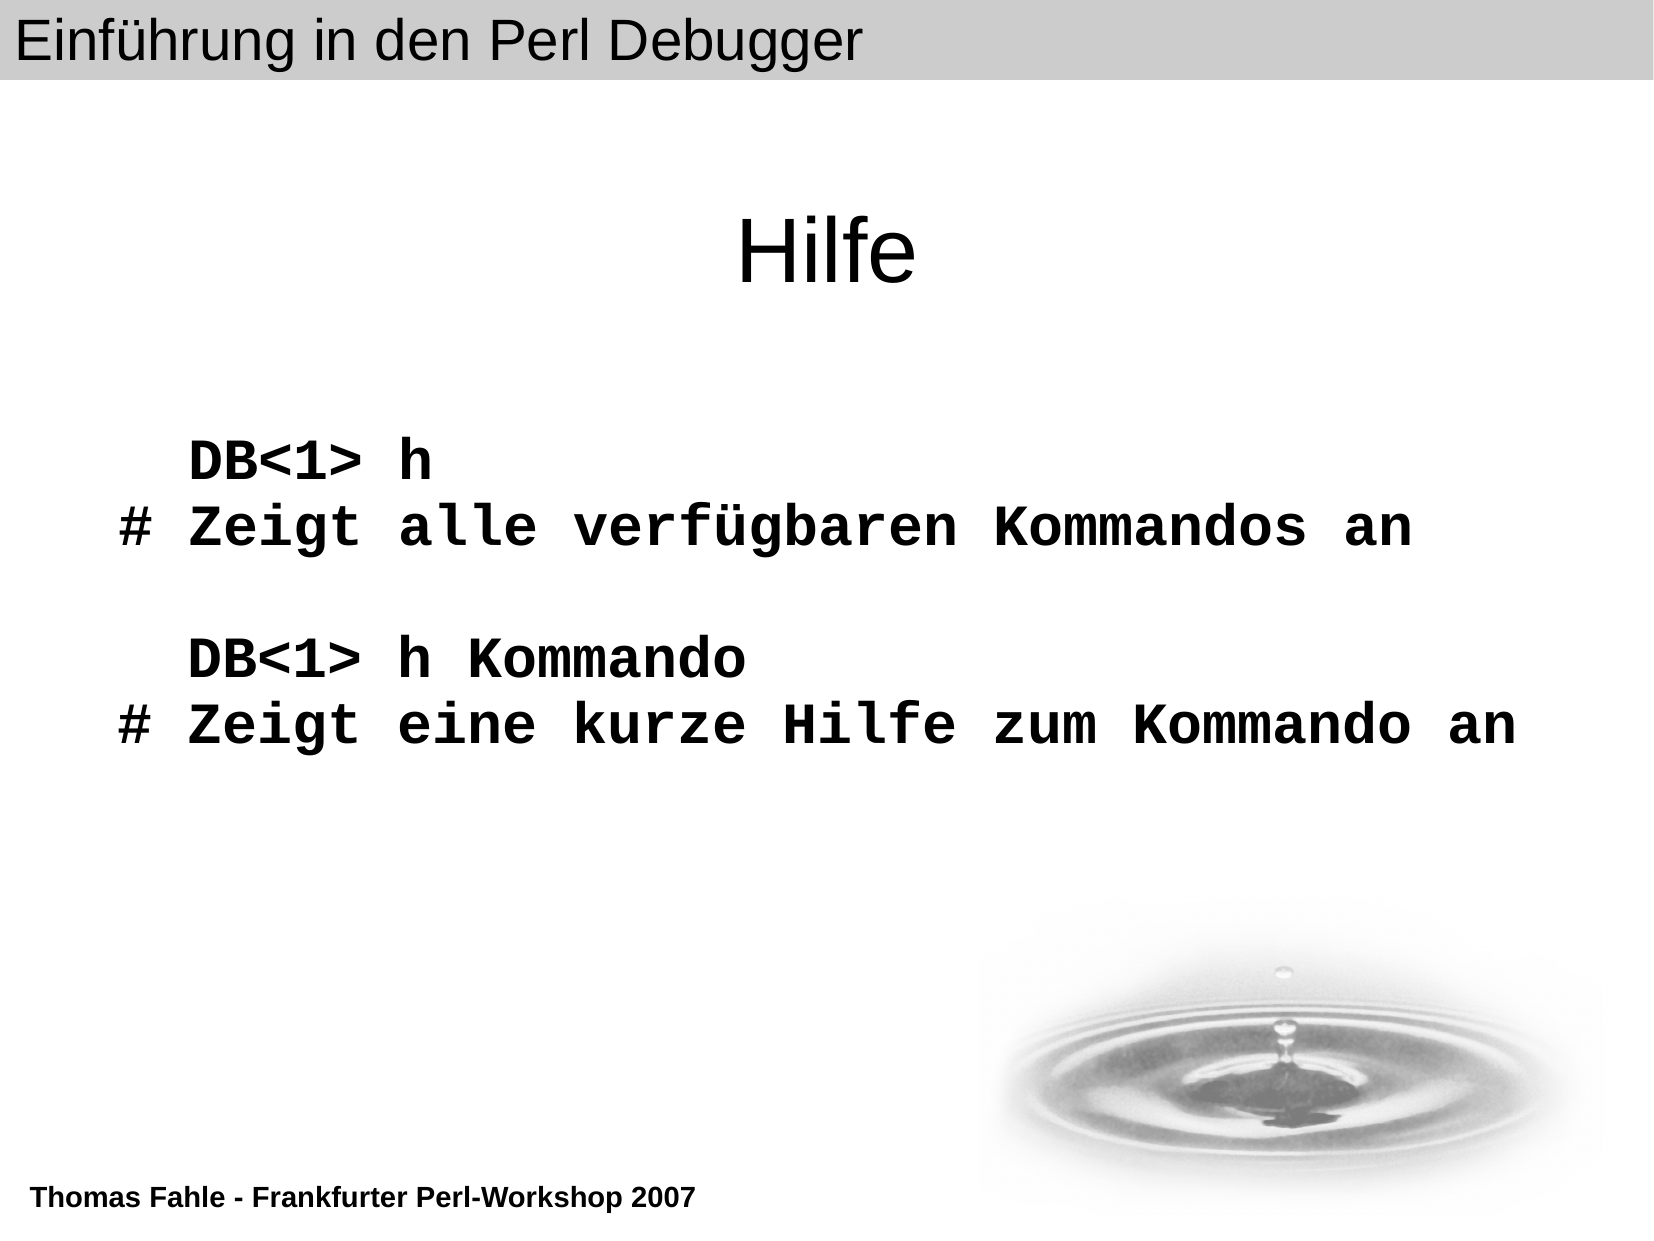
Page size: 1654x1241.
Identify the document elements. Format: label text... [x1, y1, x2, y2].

picture [0, 80, 1654, 1241]
title Hilfe [82, 154, 1571, 347]
subtitle DB<1> h # Zeigt alle verfügbaren Kommandos an DB<1> h Kommando # Zeigt eine kurze Hilfe zum Kommando an [82, 364, 1571, 827]
